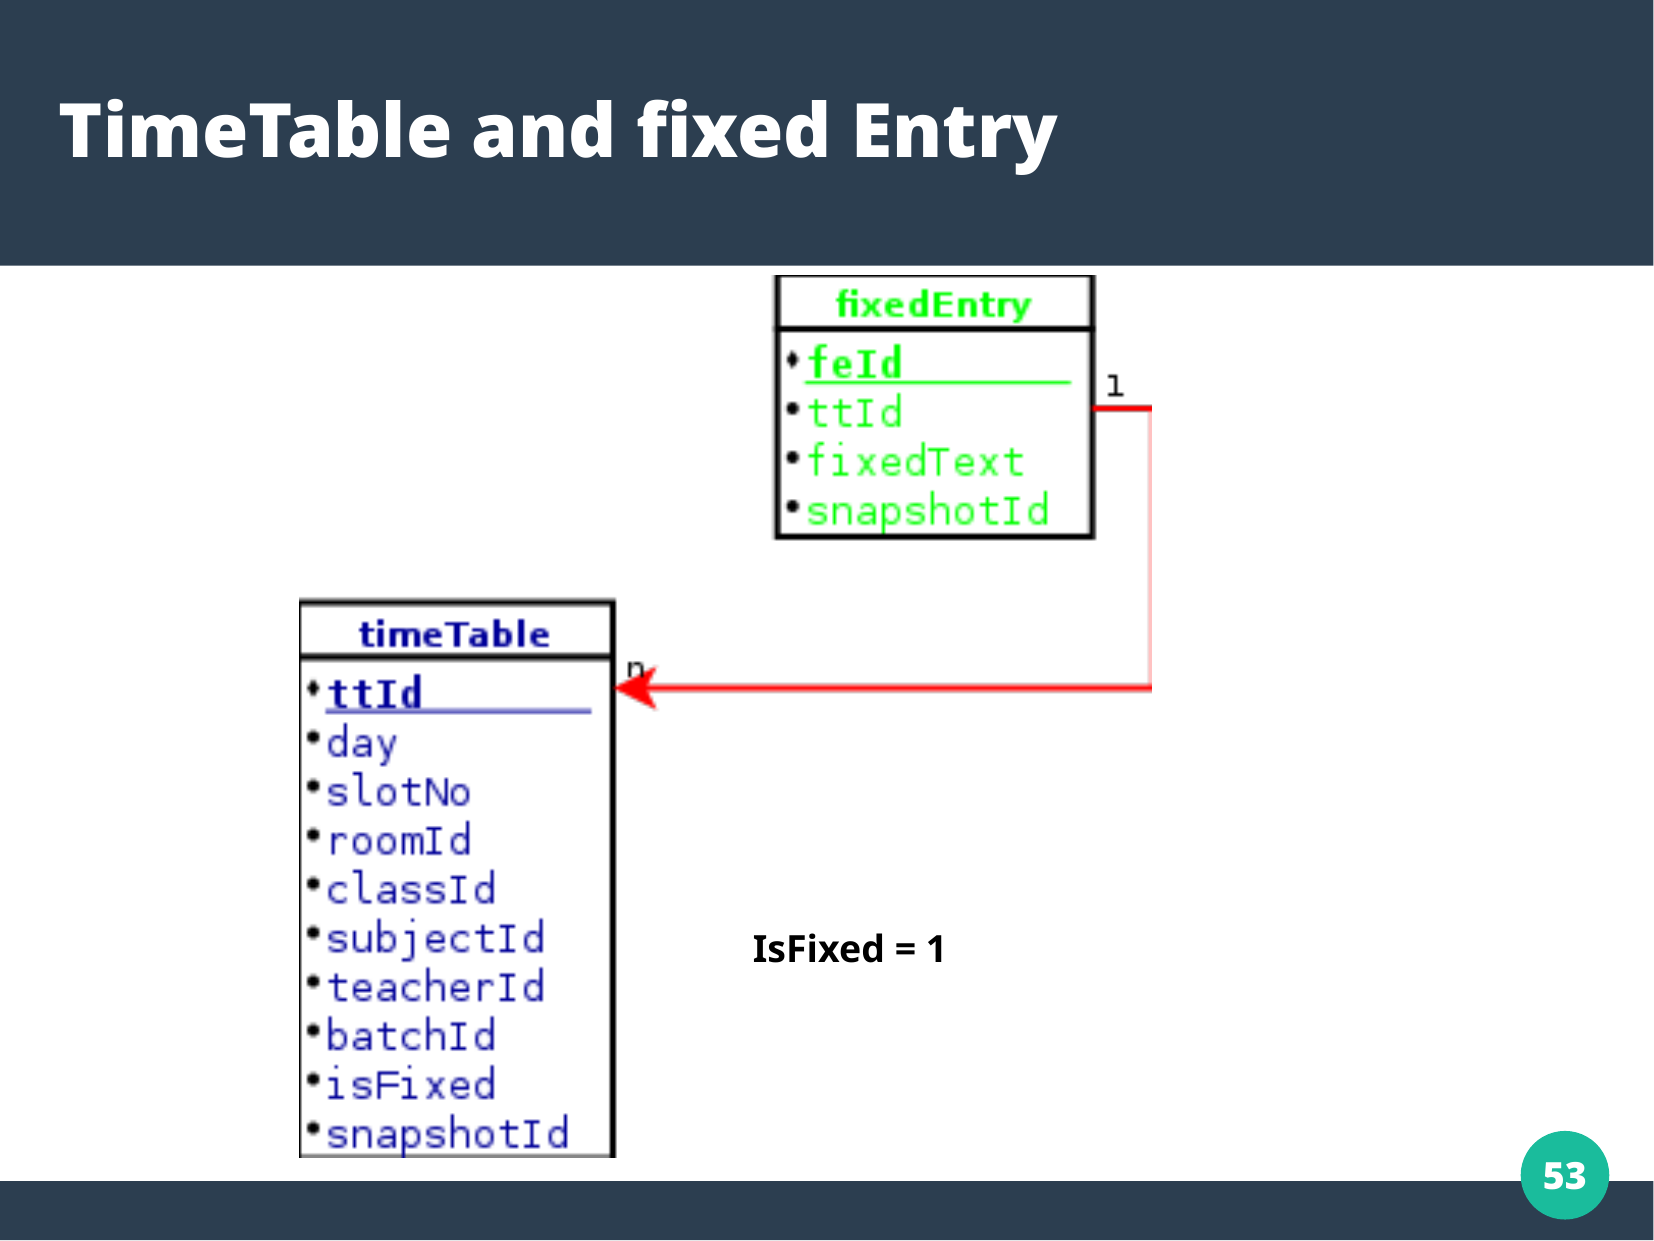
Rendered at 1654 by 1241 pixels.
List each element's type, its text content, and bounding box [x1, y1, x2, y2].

text_box IsFixed = 1 [738, 915, 1241, 974]
title TimeTable and fixed Entry [59, 49, 1595, 207]
picture [299, 275, 1152, 1158]
